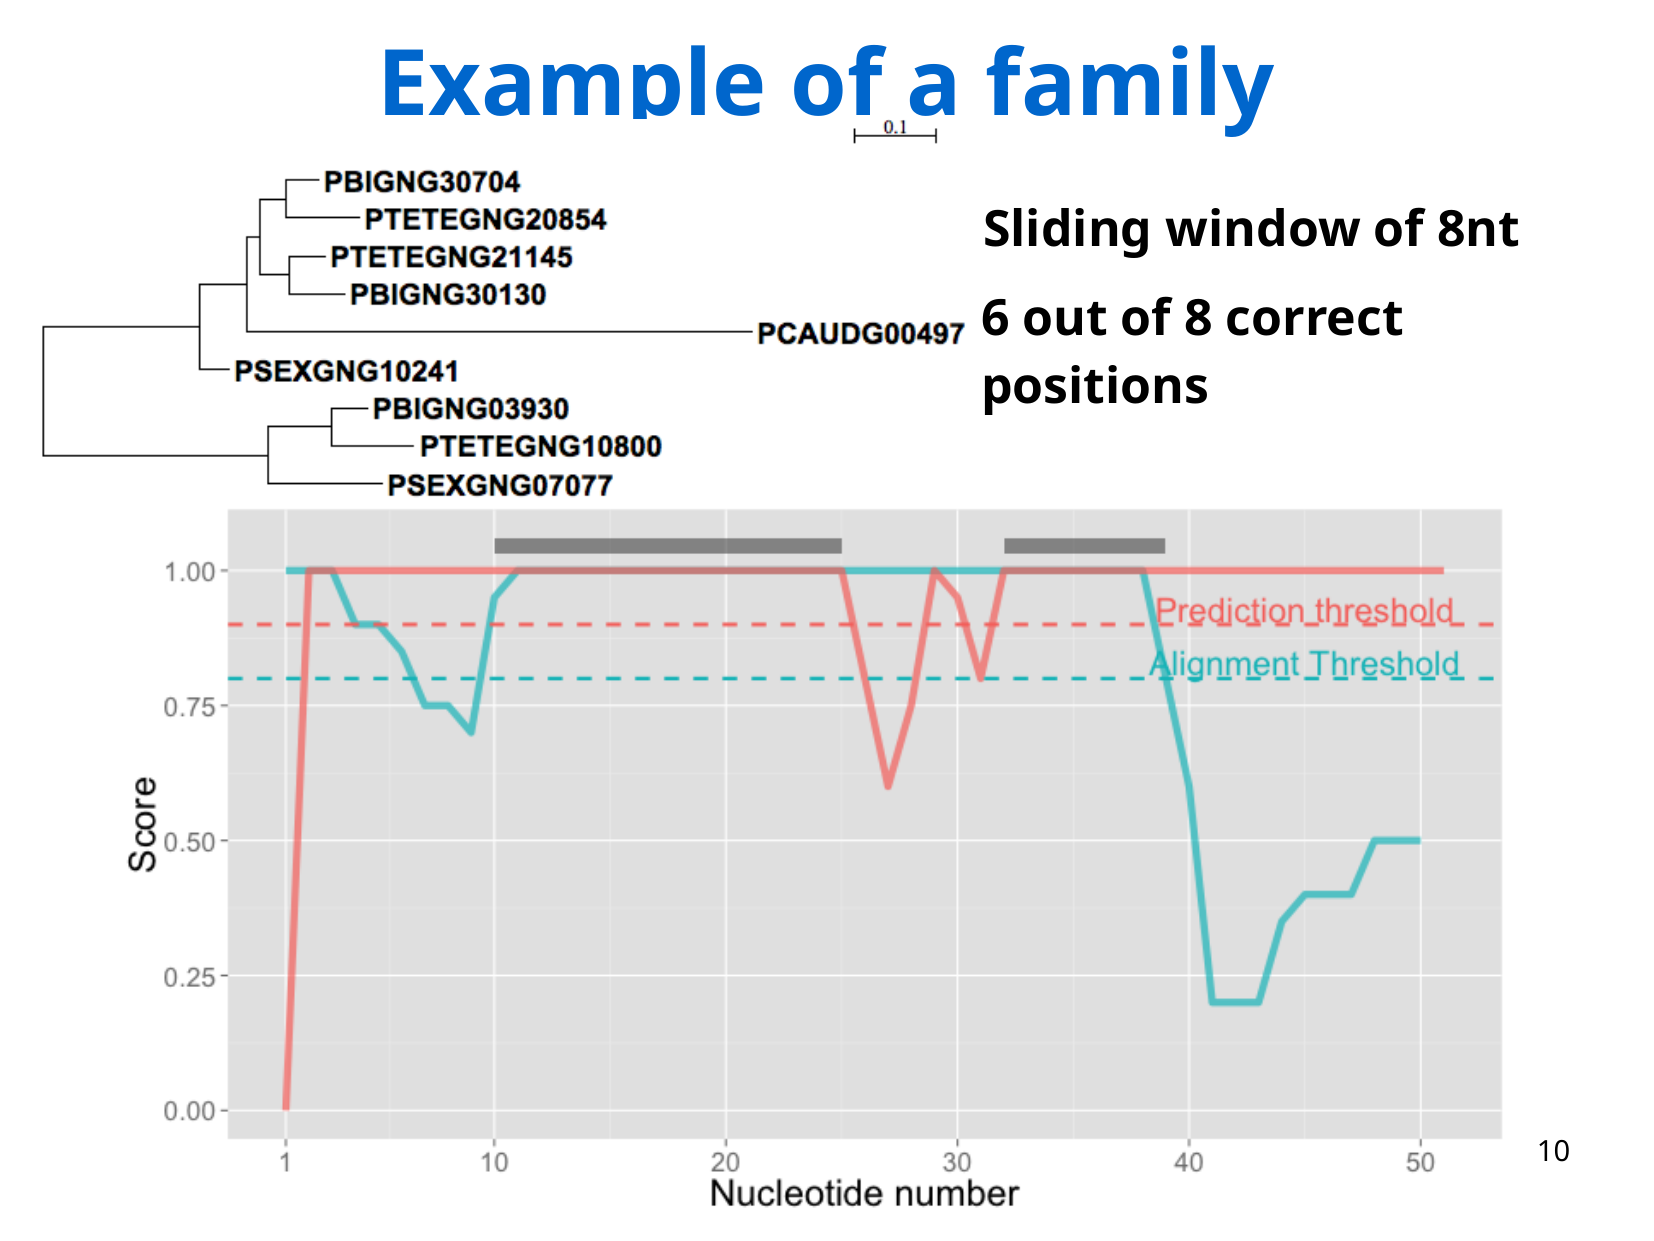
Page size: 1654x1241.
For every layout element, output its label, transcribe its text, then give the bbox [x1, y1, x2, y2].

text_box Example of a family [156, 10, 1497, 128]
text_box 6 out of 8 correct positions [966, 274, 1648, 345]
text_box Sliding window of 8nt [968, 185, 1595, 257]
picture [33, 119, 1535, 1230]
